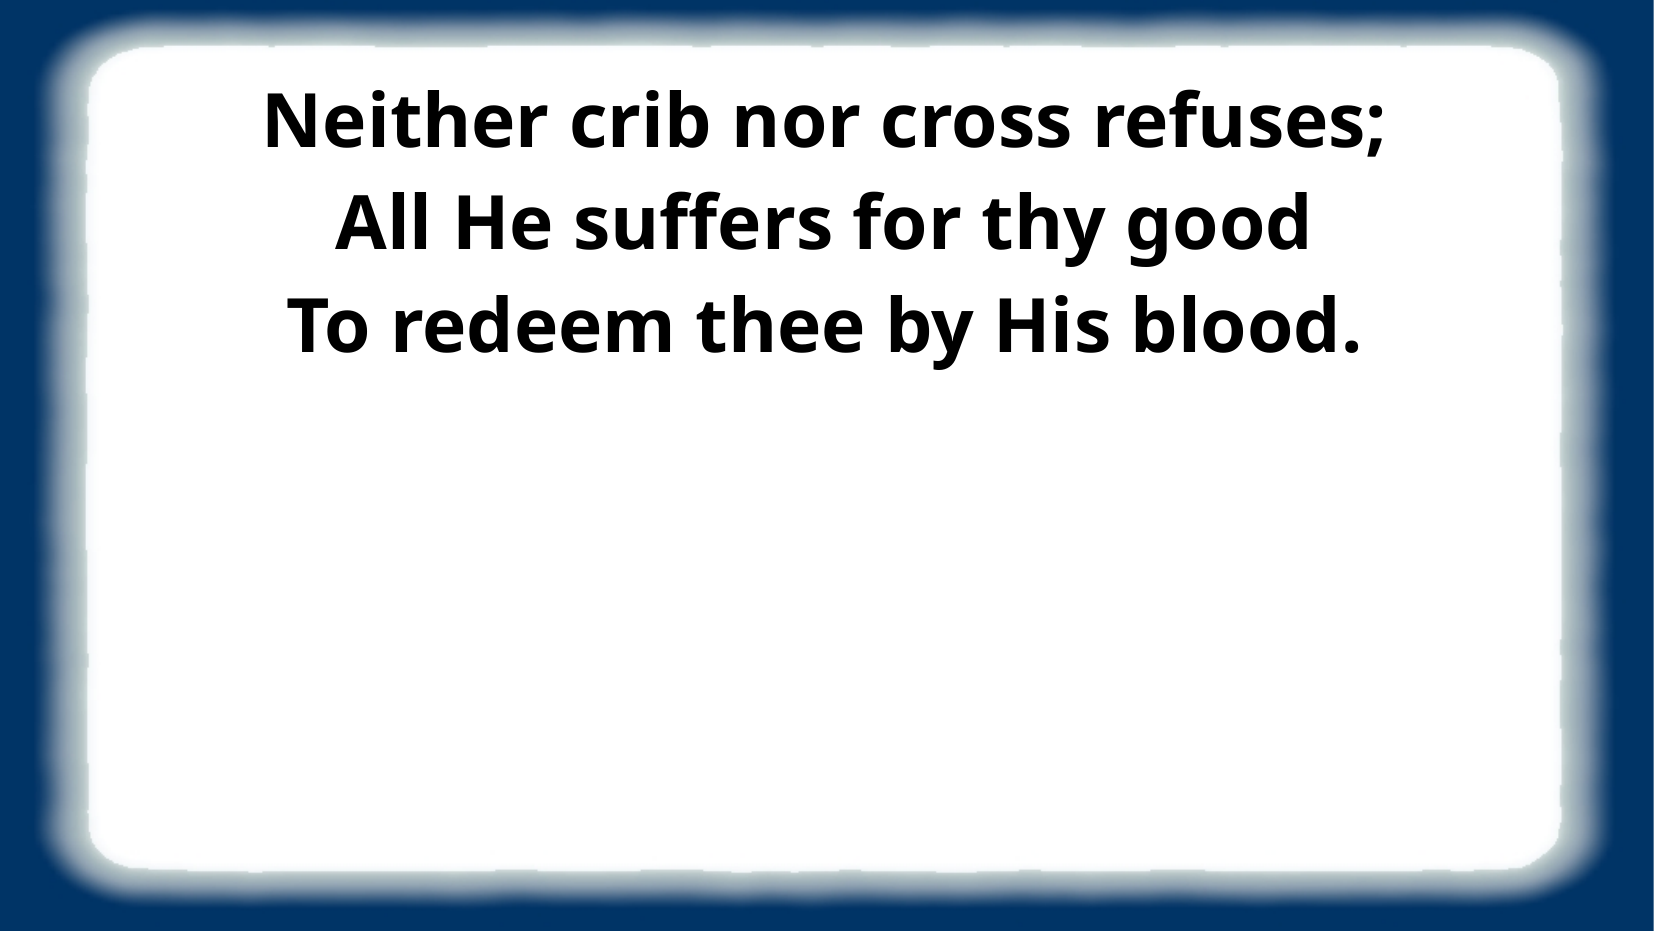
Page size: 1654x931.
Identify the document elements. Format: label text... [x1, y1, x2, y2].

picture [0, 0, 1654, 931]
text_box Neither crib nor cross refuses; All He suffers for thy good To redeem thee by His blood. [120, 60, 1531, 375]
